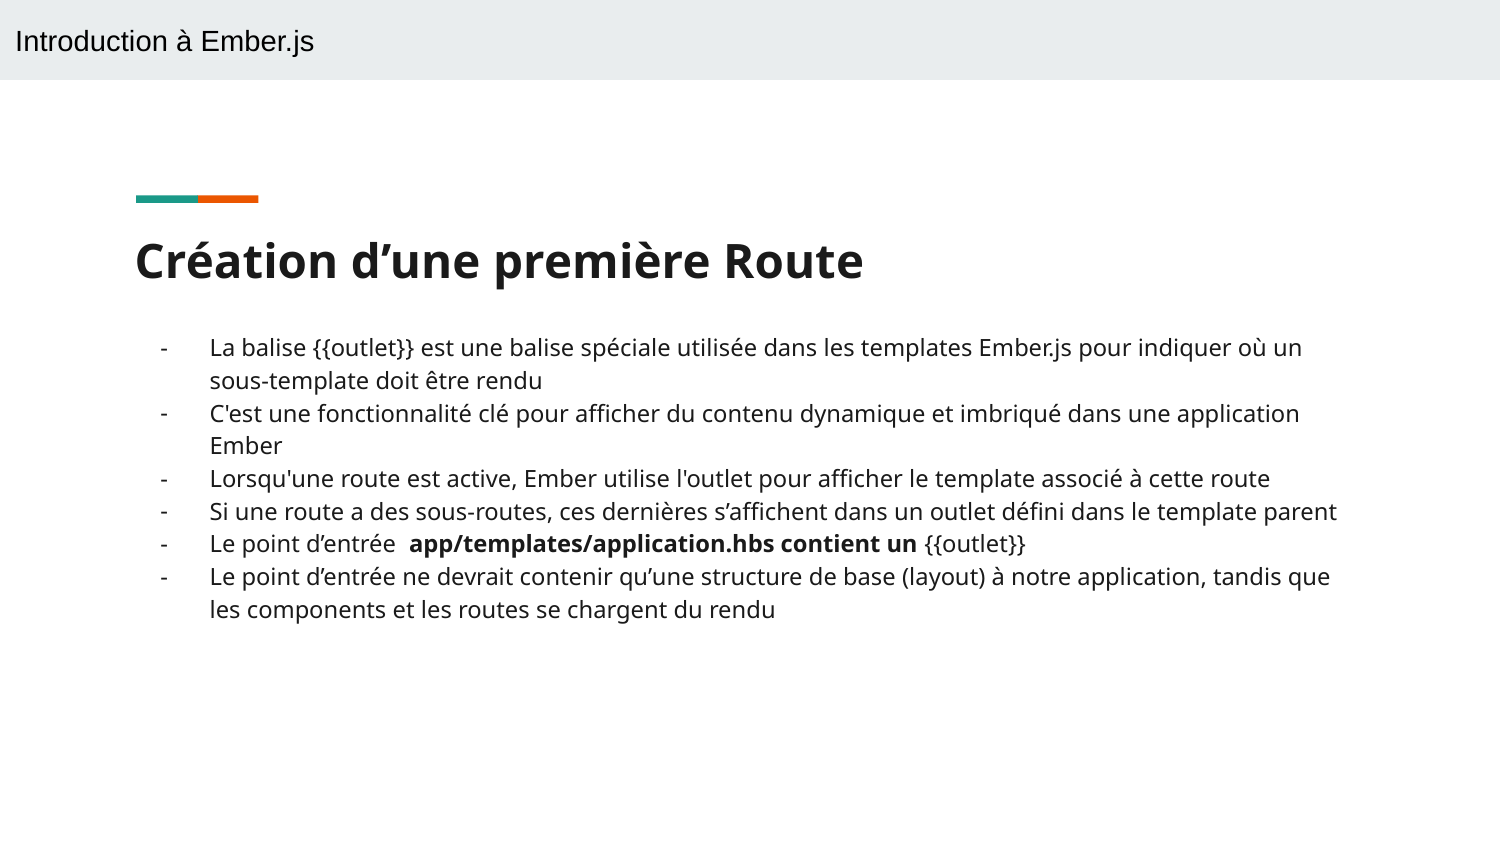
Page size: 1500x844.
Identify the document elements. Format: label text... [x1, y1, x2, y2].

title Création d’une première Route [119, 216, 1381, 305]
list La balise {{outlet}} est une balise spéciale utilisée dans les templates Ember.js pour indiquer où un sous-template doit être rendu C'est une fonctionnalité clé pour afficher du contenu dynamique et imbriqué dans une application Ember Lorsqu'une route est active, Ember utilise l'outlet pour afficher le template associé à cette route Si une route a des sous-routes, ces dernières s’affichent dans un outlet défini dans le template parent Le point d’entrée app/templates/application.hbs contient un {{outlet}} Le point d’entrée ne devrait contenir qu’une structure de base (layout) à notre application, tandis que les components et les routes se chargent du rendu [119, 313, 1381, 685]
